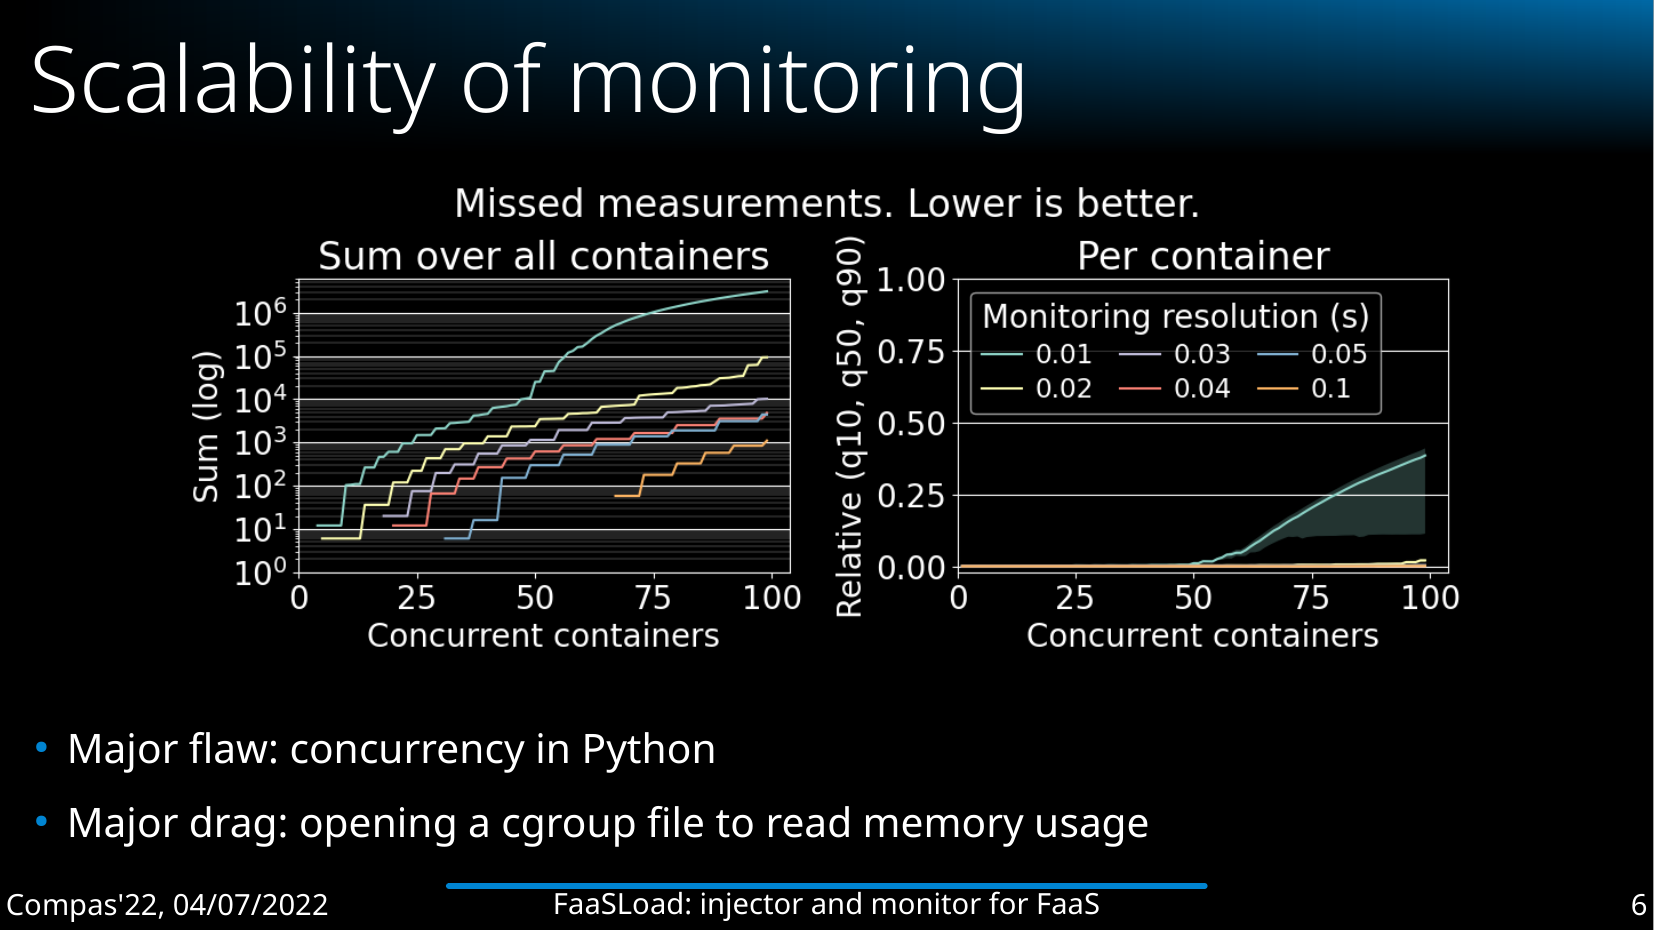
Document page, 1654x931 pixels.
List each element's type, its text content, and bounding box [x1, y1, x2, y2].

list Major flaw: concurrency in Python Major drag: opening a cgroup file to read memory usage [23, 720, 1630, 850]
picture [159, 177, 1495, 688]
title Scalability of monitoring [0, 0, 1654, 154]
